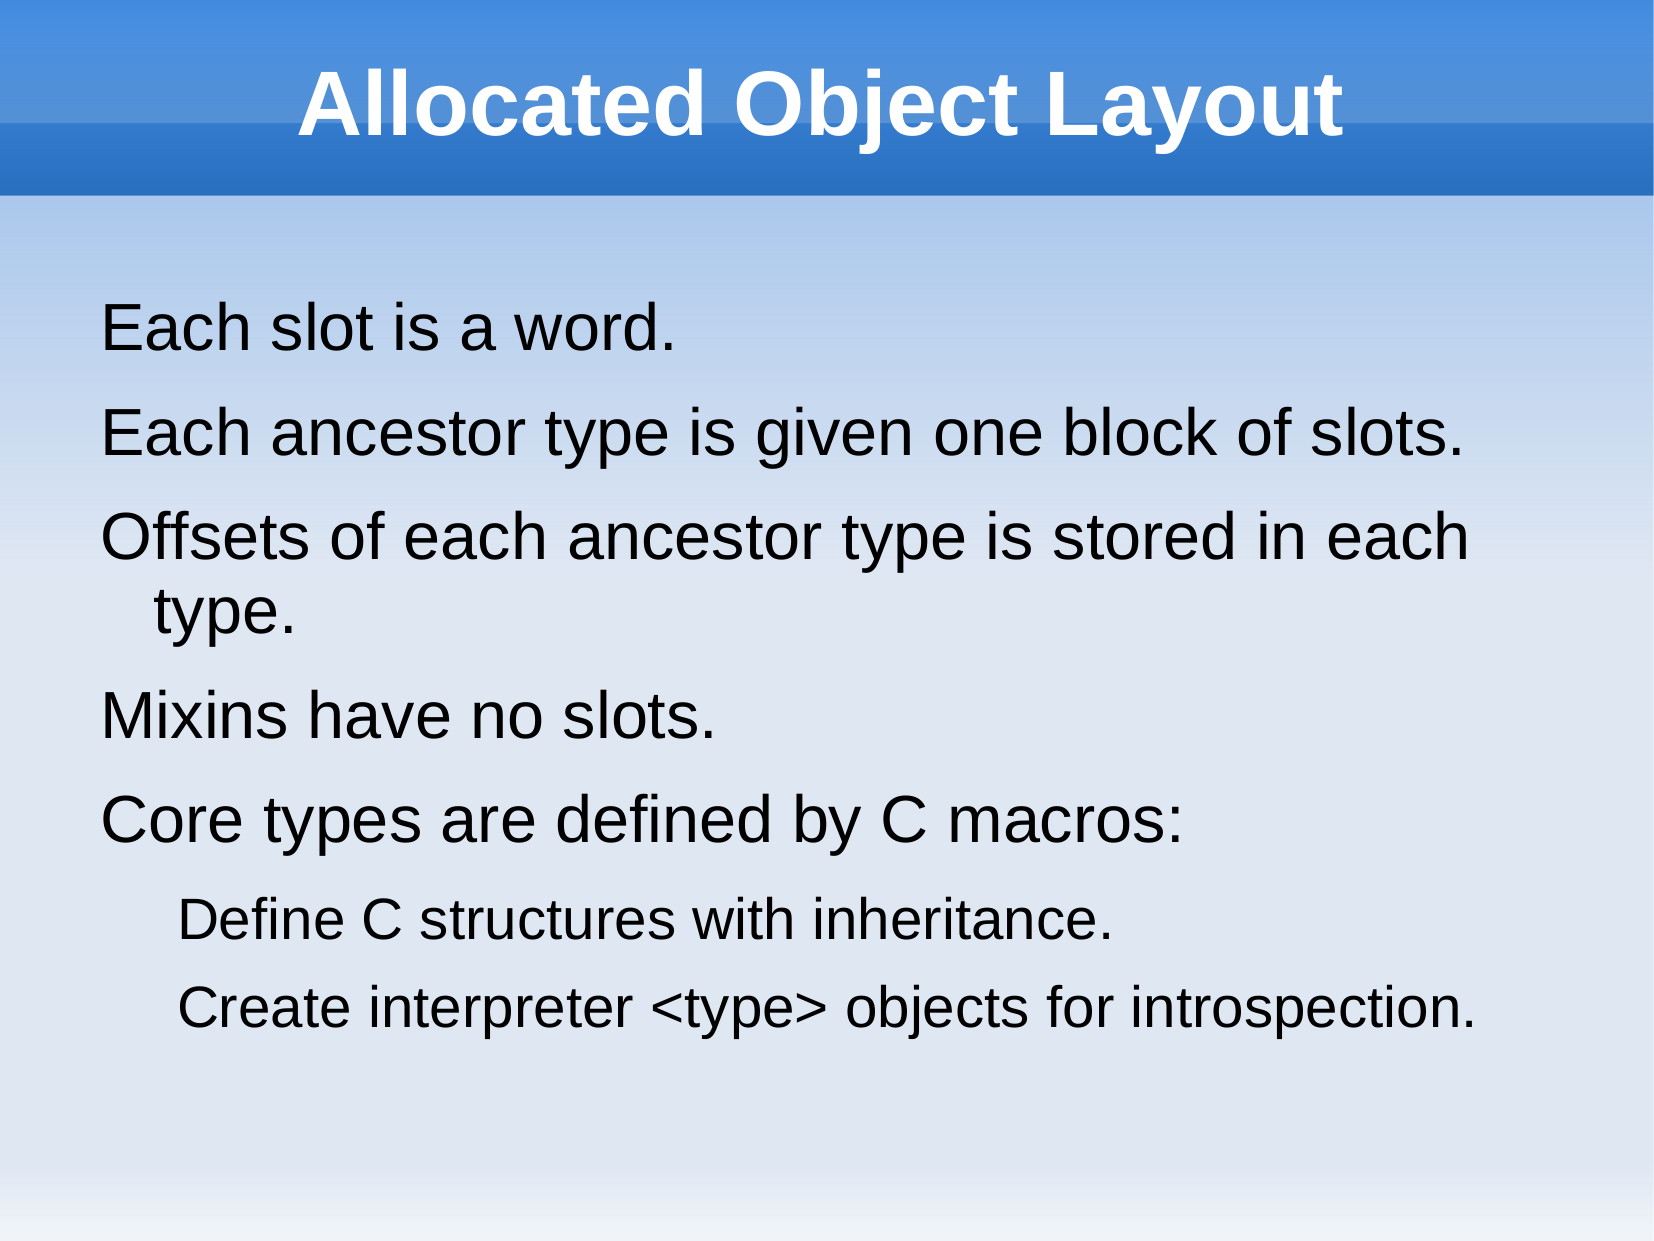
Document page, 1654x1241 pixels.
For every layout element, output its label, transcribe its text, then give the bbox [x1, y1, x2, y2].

list Each slot is a word. Each ancestor type is given one block of slots. Offsets of each ancestor type is stored in each type. Mixins have no slots. Core types are defined by C macros: Define C structures with inheritance. Create interpreter <type> objects for introspection. [82, 290, 1571, 1109]
title Allocated Object Layout [76, 0, 1565, 208]
picture [0, 0, 1654, 1241]
